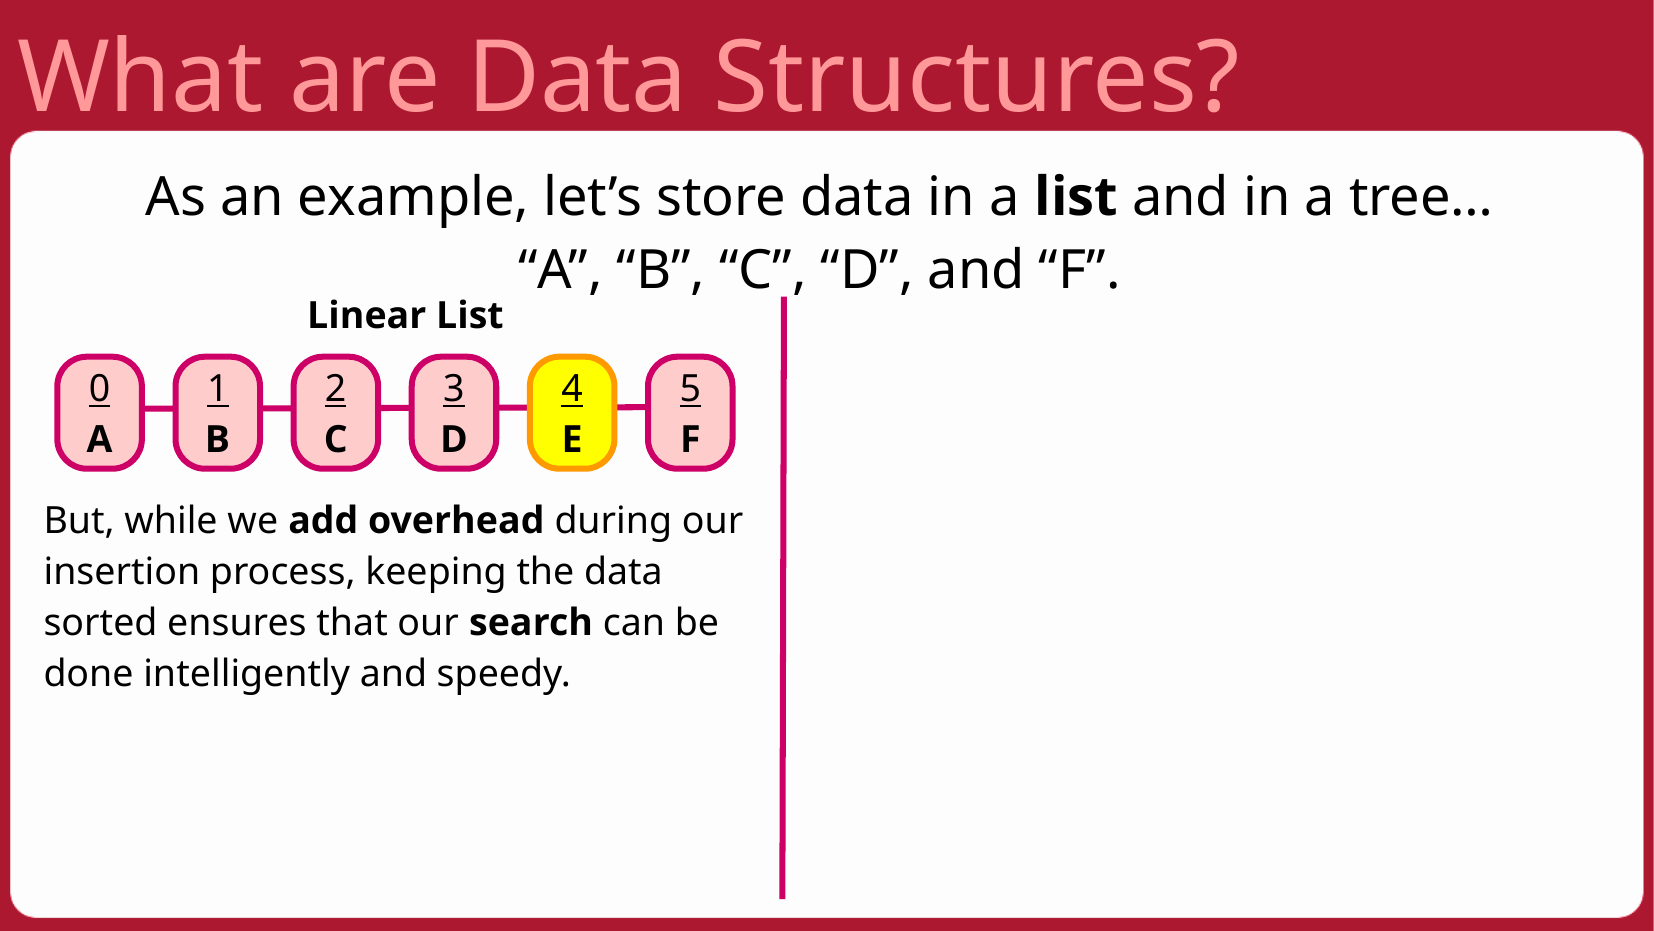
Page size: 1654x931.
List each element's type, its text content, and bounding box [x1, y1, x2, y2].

text_box As an example, let’s store data in a list and in a tree… “A”, “B”, “C”, “D”, and “F”. [62, 157, 1577, 279]
title What are Data Structures? [17, 8, 1573, 136]
text_box 0 A [57, 356, 142, 469]
text_box 2 C [293, 356, 379, 469]
text_box Linear List [30, 282, 782, 346]
text_box 4 E [529, 356, 615, 469]
text_box 1 B [175, 356, 261, 469]
text_box 3 D [411, 356, 497, 469]
text_box 5 F [648, 356, 733, 469]
text_box But, while we add overhead during our insertion process, keeping the data sorted ensures that our search can be done intelligently and speedy. [43, 493, 760, 901]
picture [0, 0, 1654, 931]
